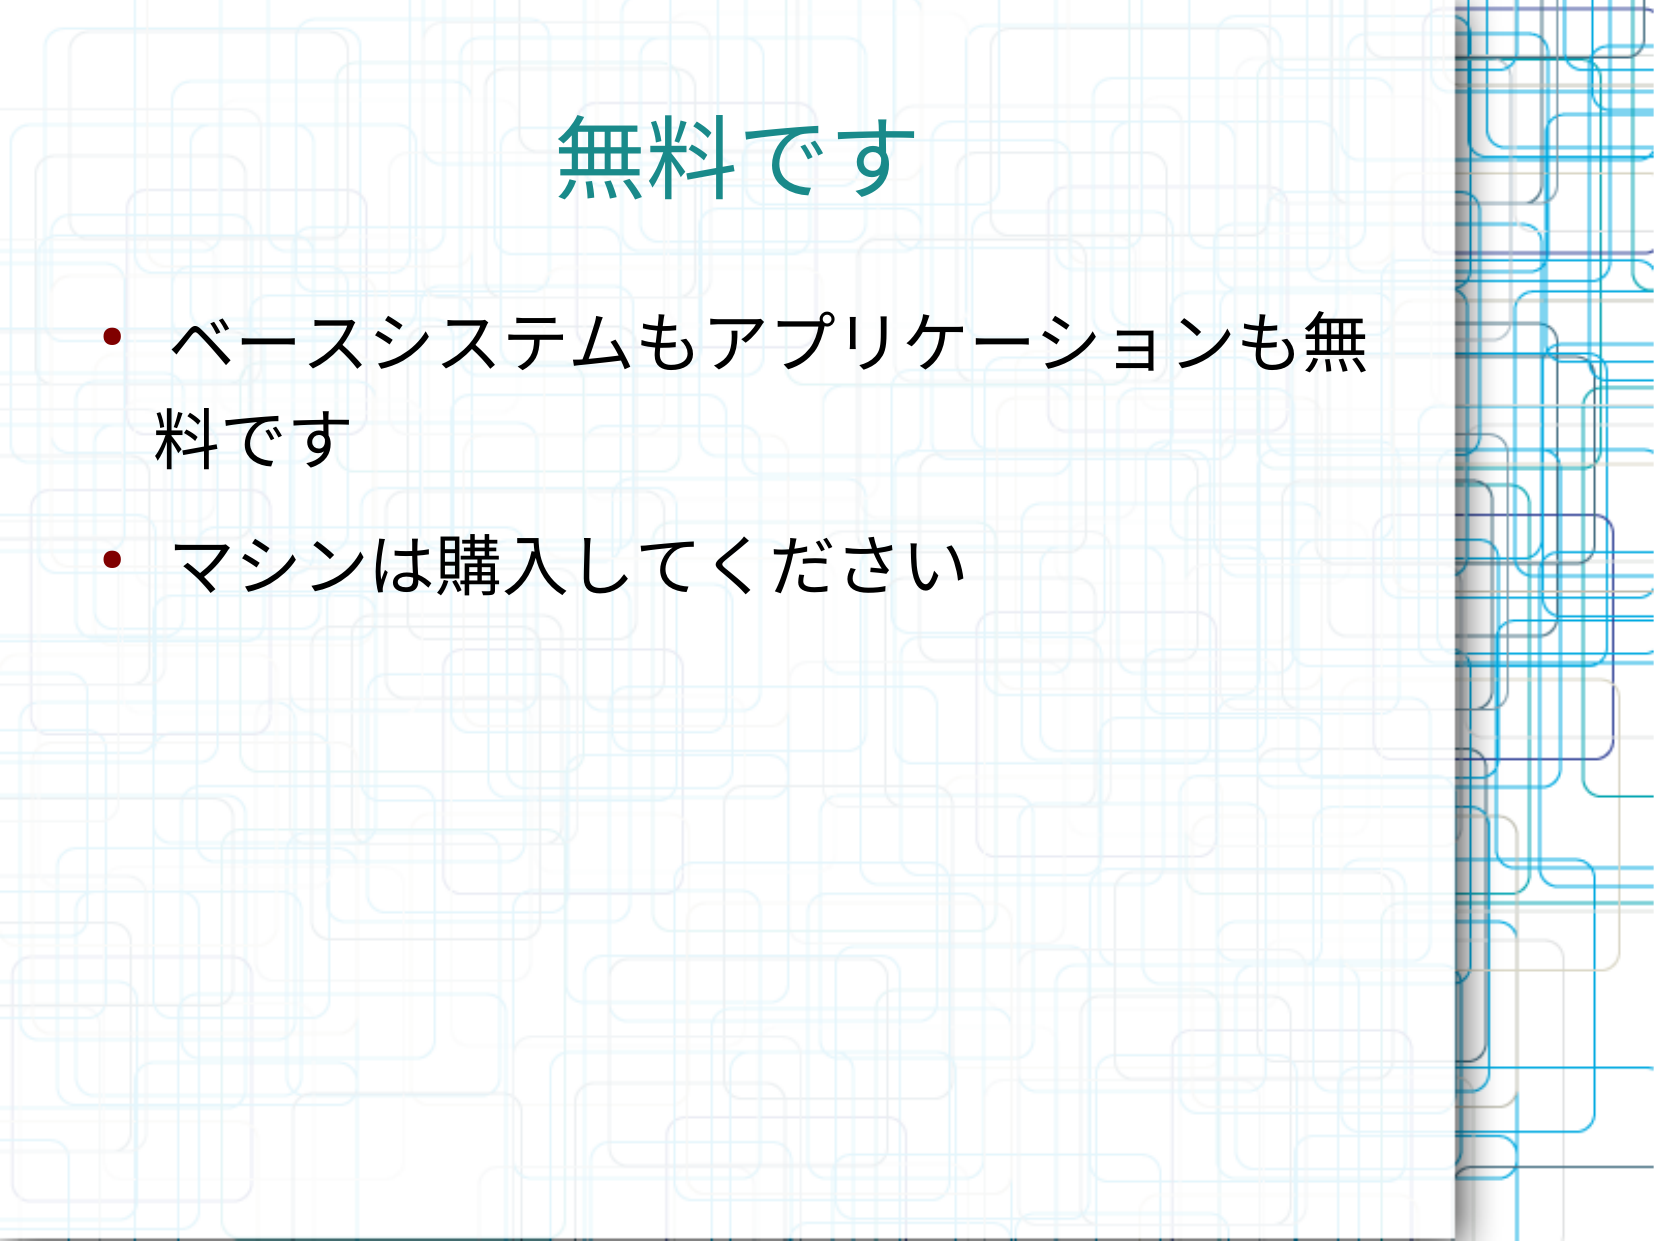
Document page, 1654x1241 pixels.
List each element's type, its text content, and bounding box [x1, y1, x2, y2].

list ベースシステムもアプリケーションも無料です マシンは購入してください [82, 290, 1418, 1010]
title 無料です [59, 49, 1418, 257]
picture [0, 0, 1654, 1241]
